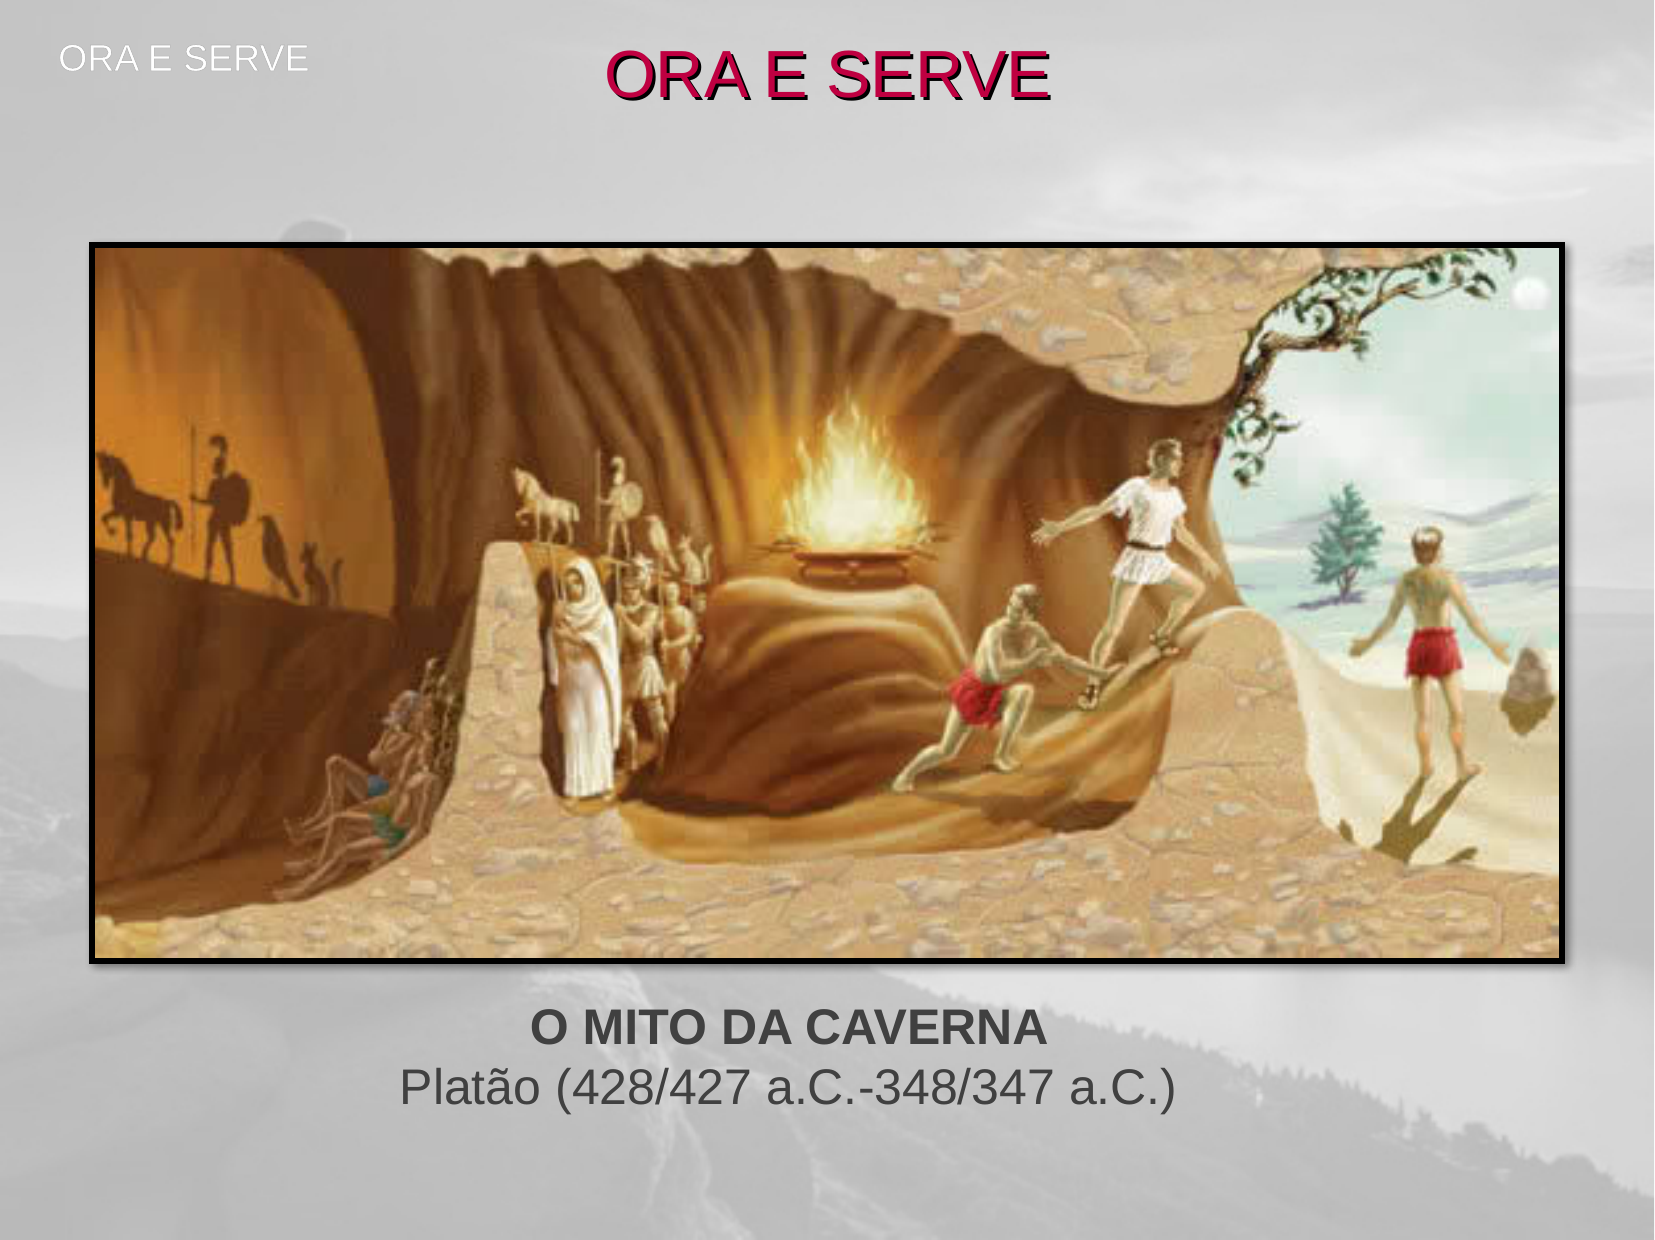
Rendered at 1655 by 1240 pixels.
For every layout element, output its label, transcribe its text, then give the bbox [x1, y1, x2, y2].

picture [0, 0, 1655, 1240]
text_box ORA E SERVE [589, 29, 1067, 120]
text_box O MITO DA CAVERNA Platão (428/427 a.C.-348/347 a.C.) [385, 987, 1194, 1123]
text_box ORA E SERVE [43, 29, 325, 87]
